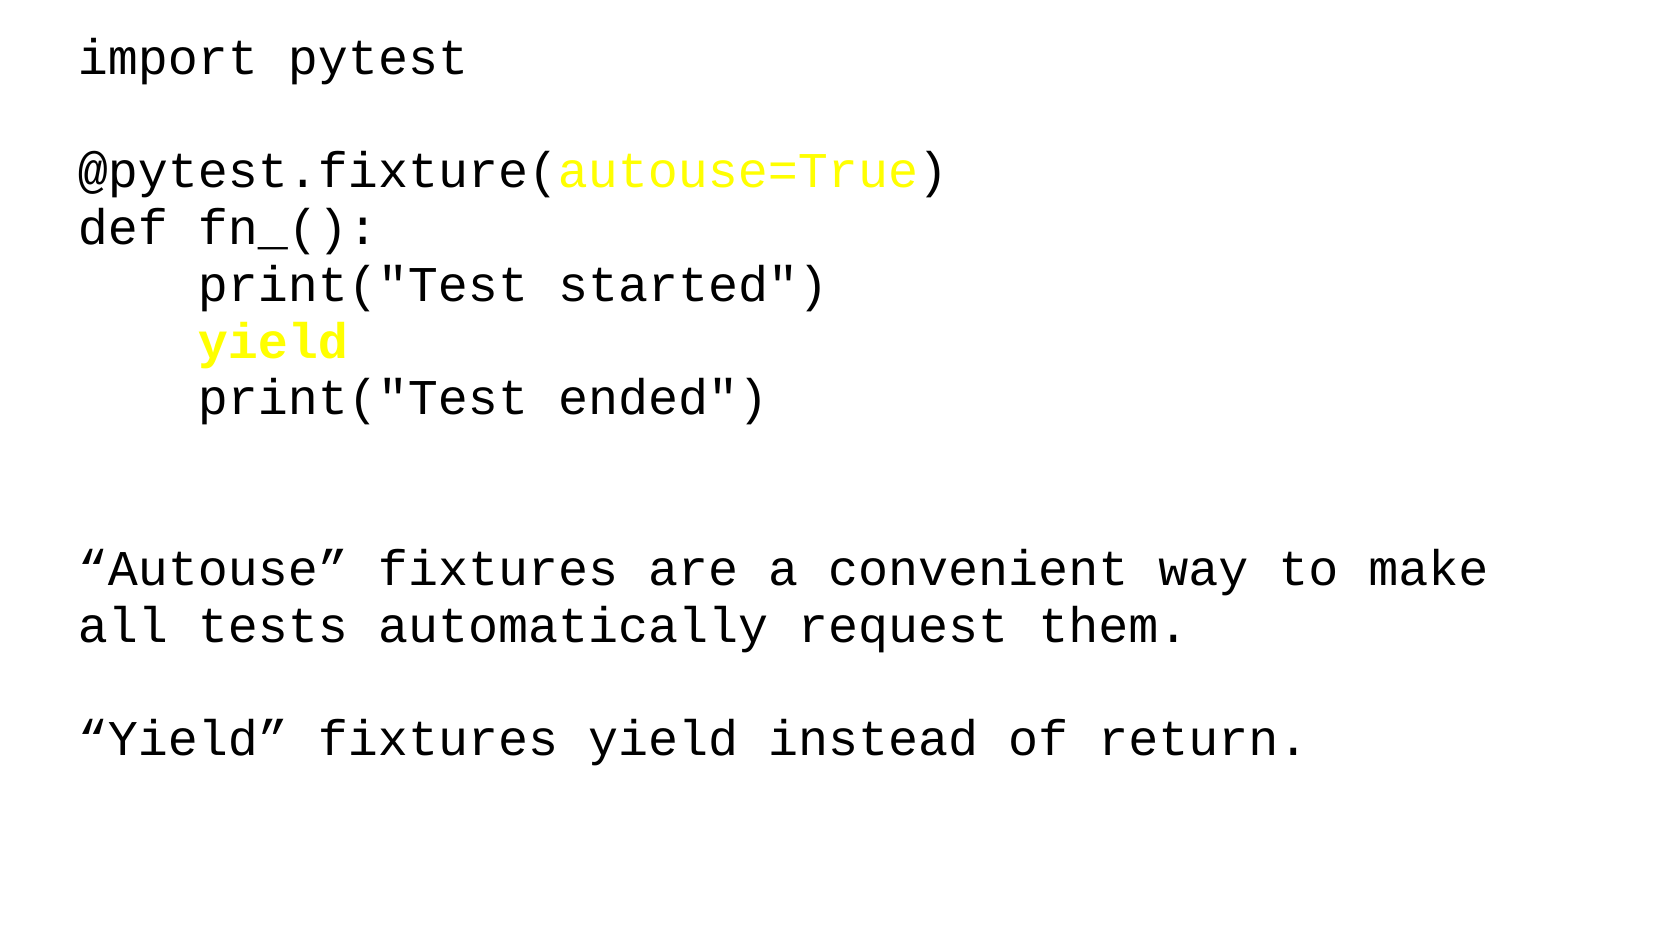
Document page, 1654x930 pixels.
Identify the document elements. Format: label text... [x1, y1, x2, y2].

text_box import pytest @pytest.fixture(autouse=True) def fn_(): print("Test started") yield print("Test ended") “Autouse” fixtures are a convenient way to make all tests automatically request them. “Yield” fixtures yield instead of return. [63, 25, 1601, 835]
